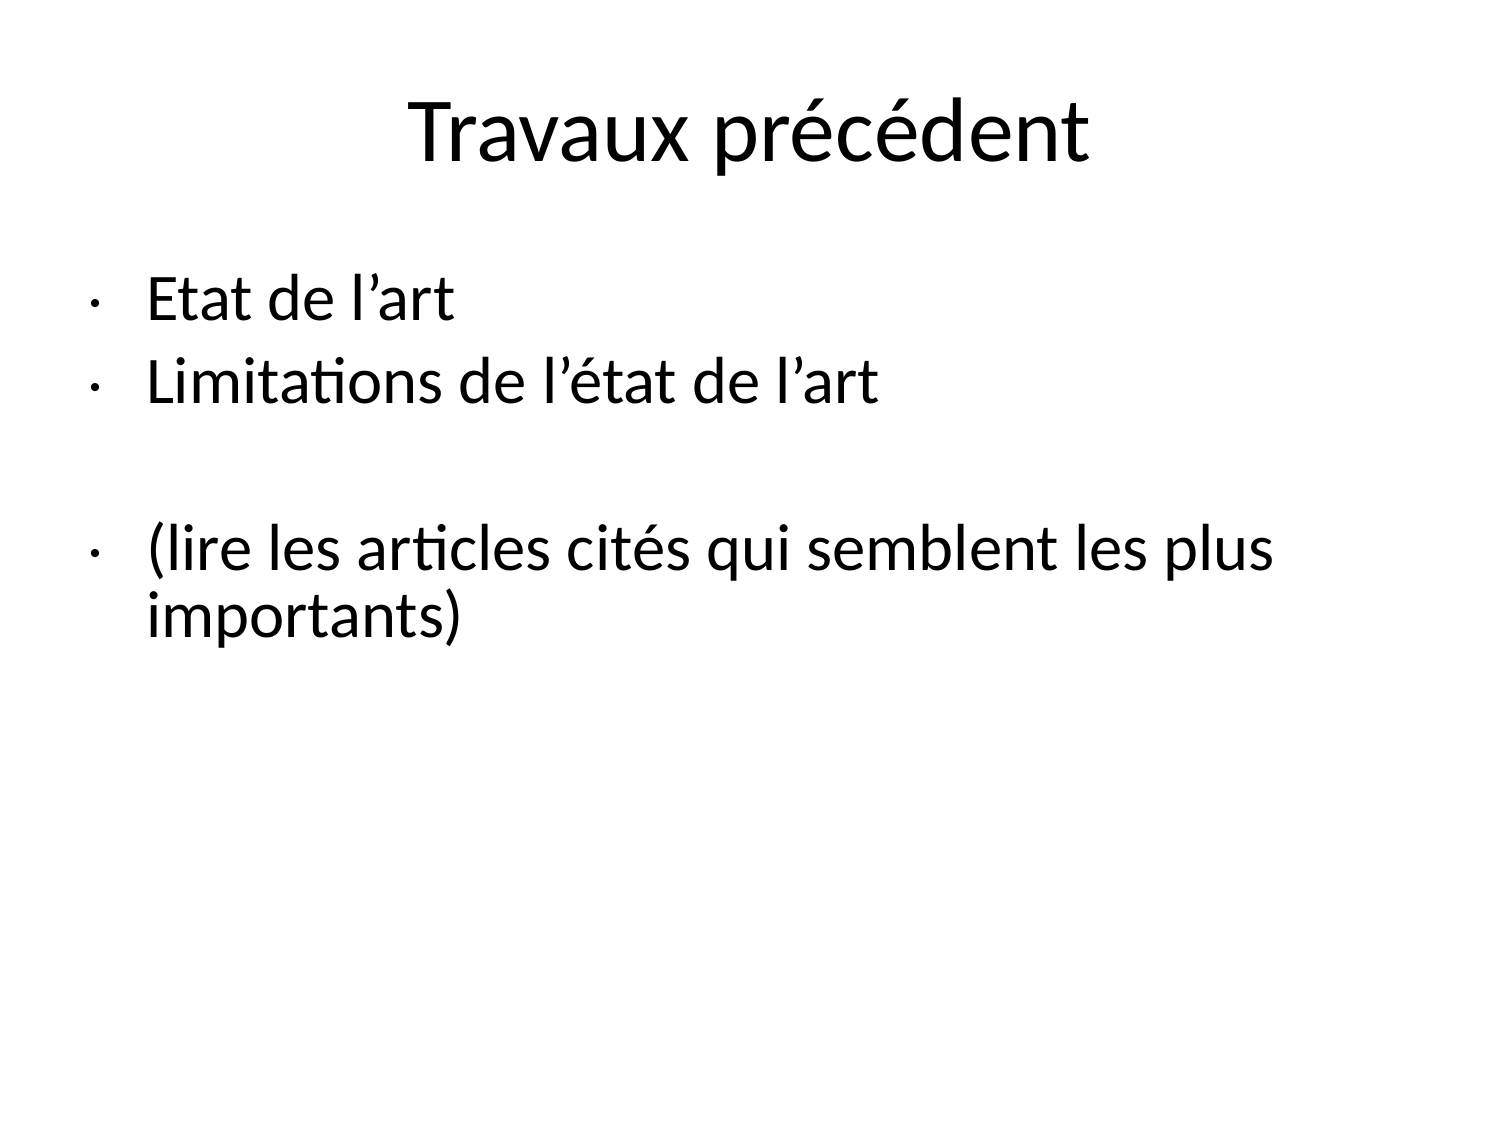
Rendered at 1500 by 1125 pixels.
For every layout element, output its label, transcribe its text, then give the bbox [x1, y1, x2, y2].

text_box Travaux précédent [75, 45, 1426, 233]
text_box Etat de l’art Limitations de l’état de l’art (lire les articles cités qui semblent les plus importants) [75, 262, 1426, 1005]
